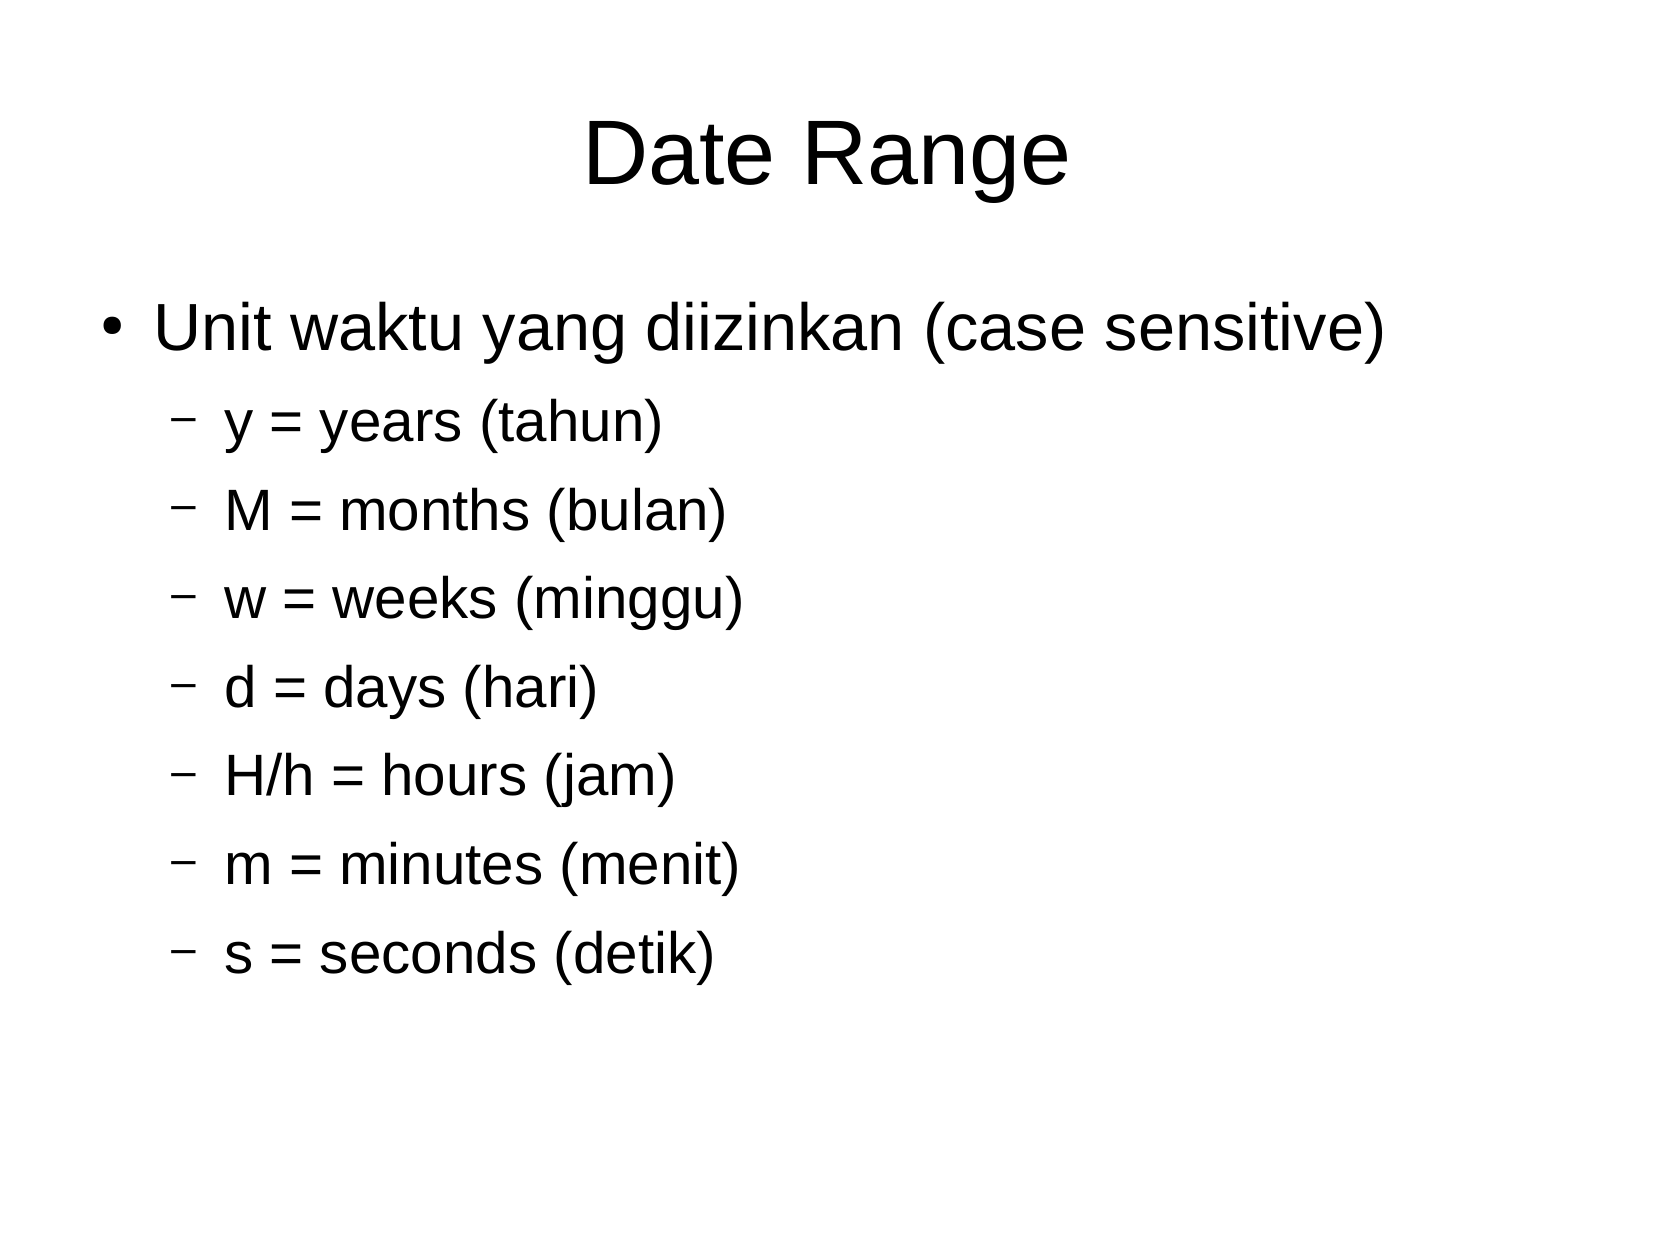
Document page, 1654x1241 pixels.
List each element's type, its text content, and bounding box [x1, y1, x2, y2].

list Unit waktu yang diizinkan (case sensitive) y = years (tahun) M = months (bulan) w = weeks (minggu) d = days (hari) H/h = hours (jam) m = minutes (menit) s = seconds (detik) [82, 290, 1571, 1010]
title Date Range [82, 49, 1571, 257]
